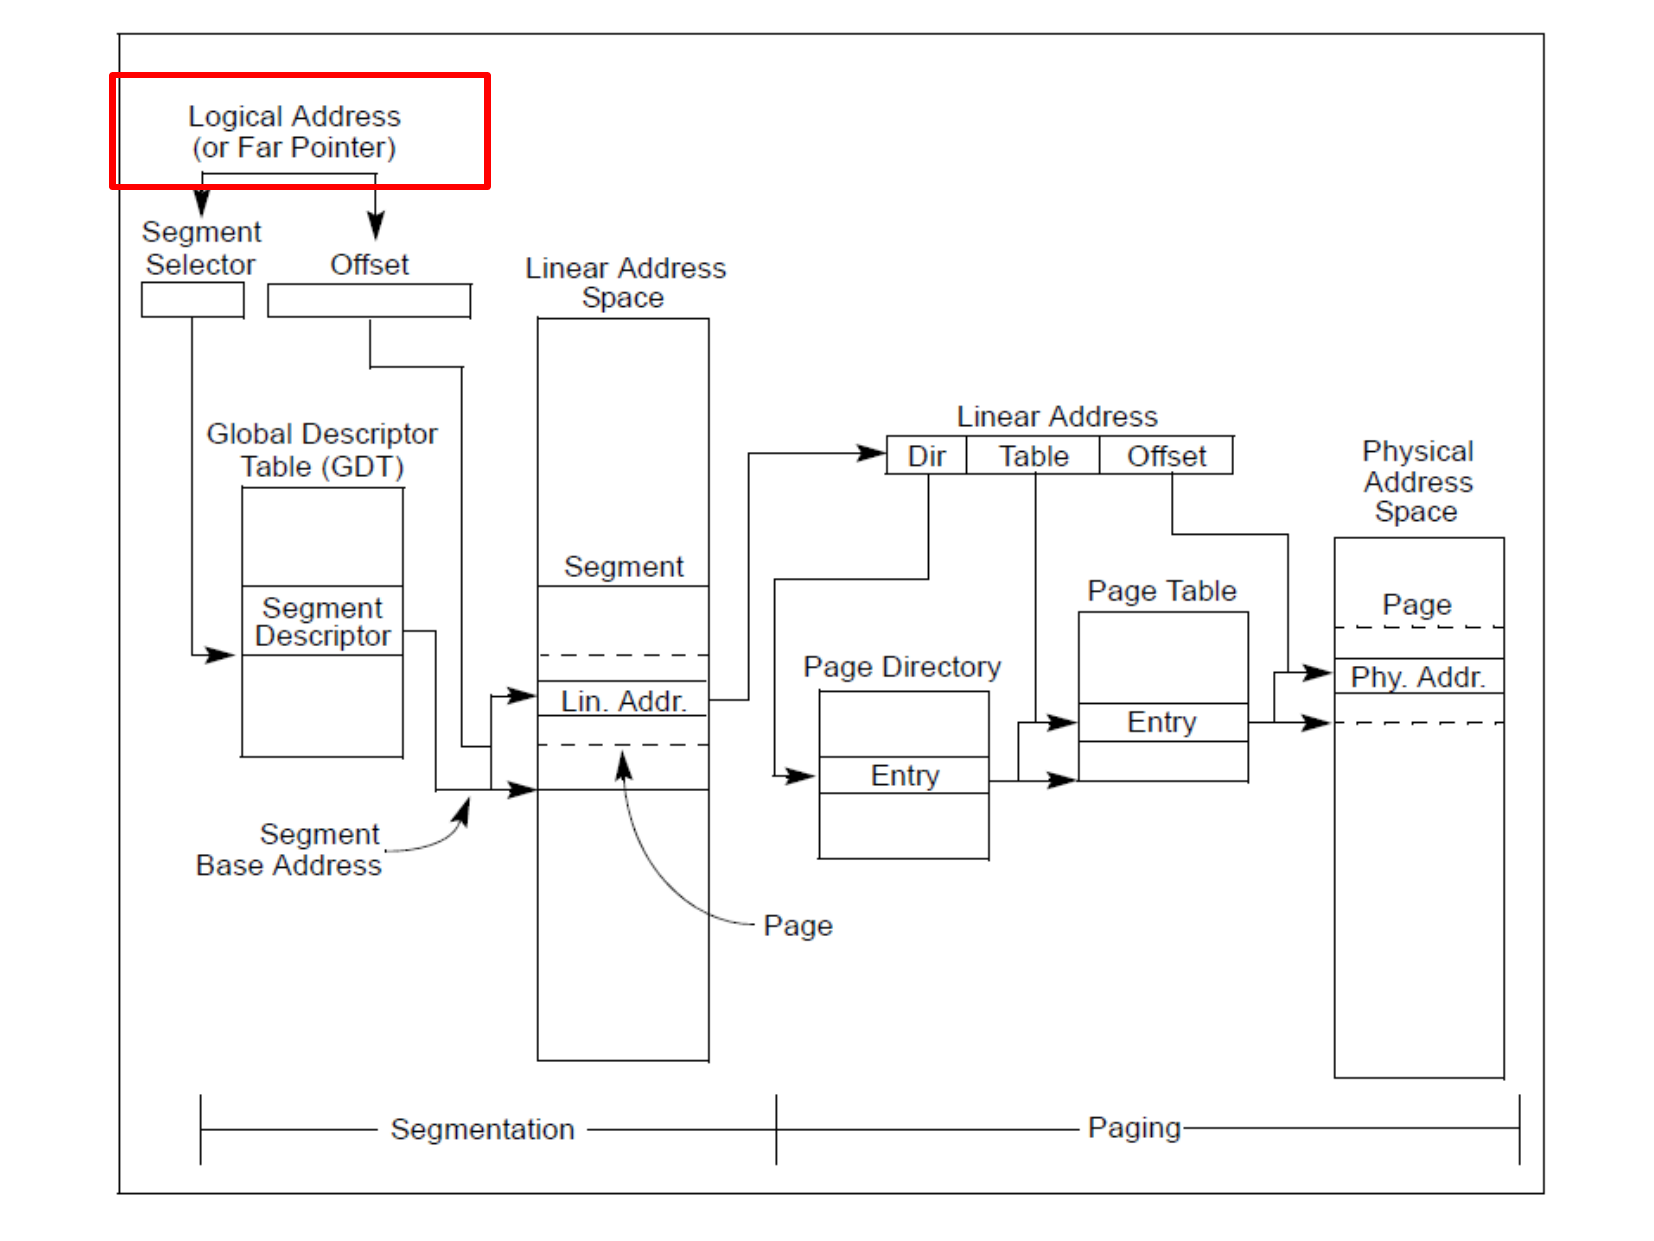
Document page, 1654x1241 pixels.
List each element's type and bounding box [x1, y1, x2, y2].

picture [116, 78, 484, 184]
picture [112, 23, 1559, 1201]
